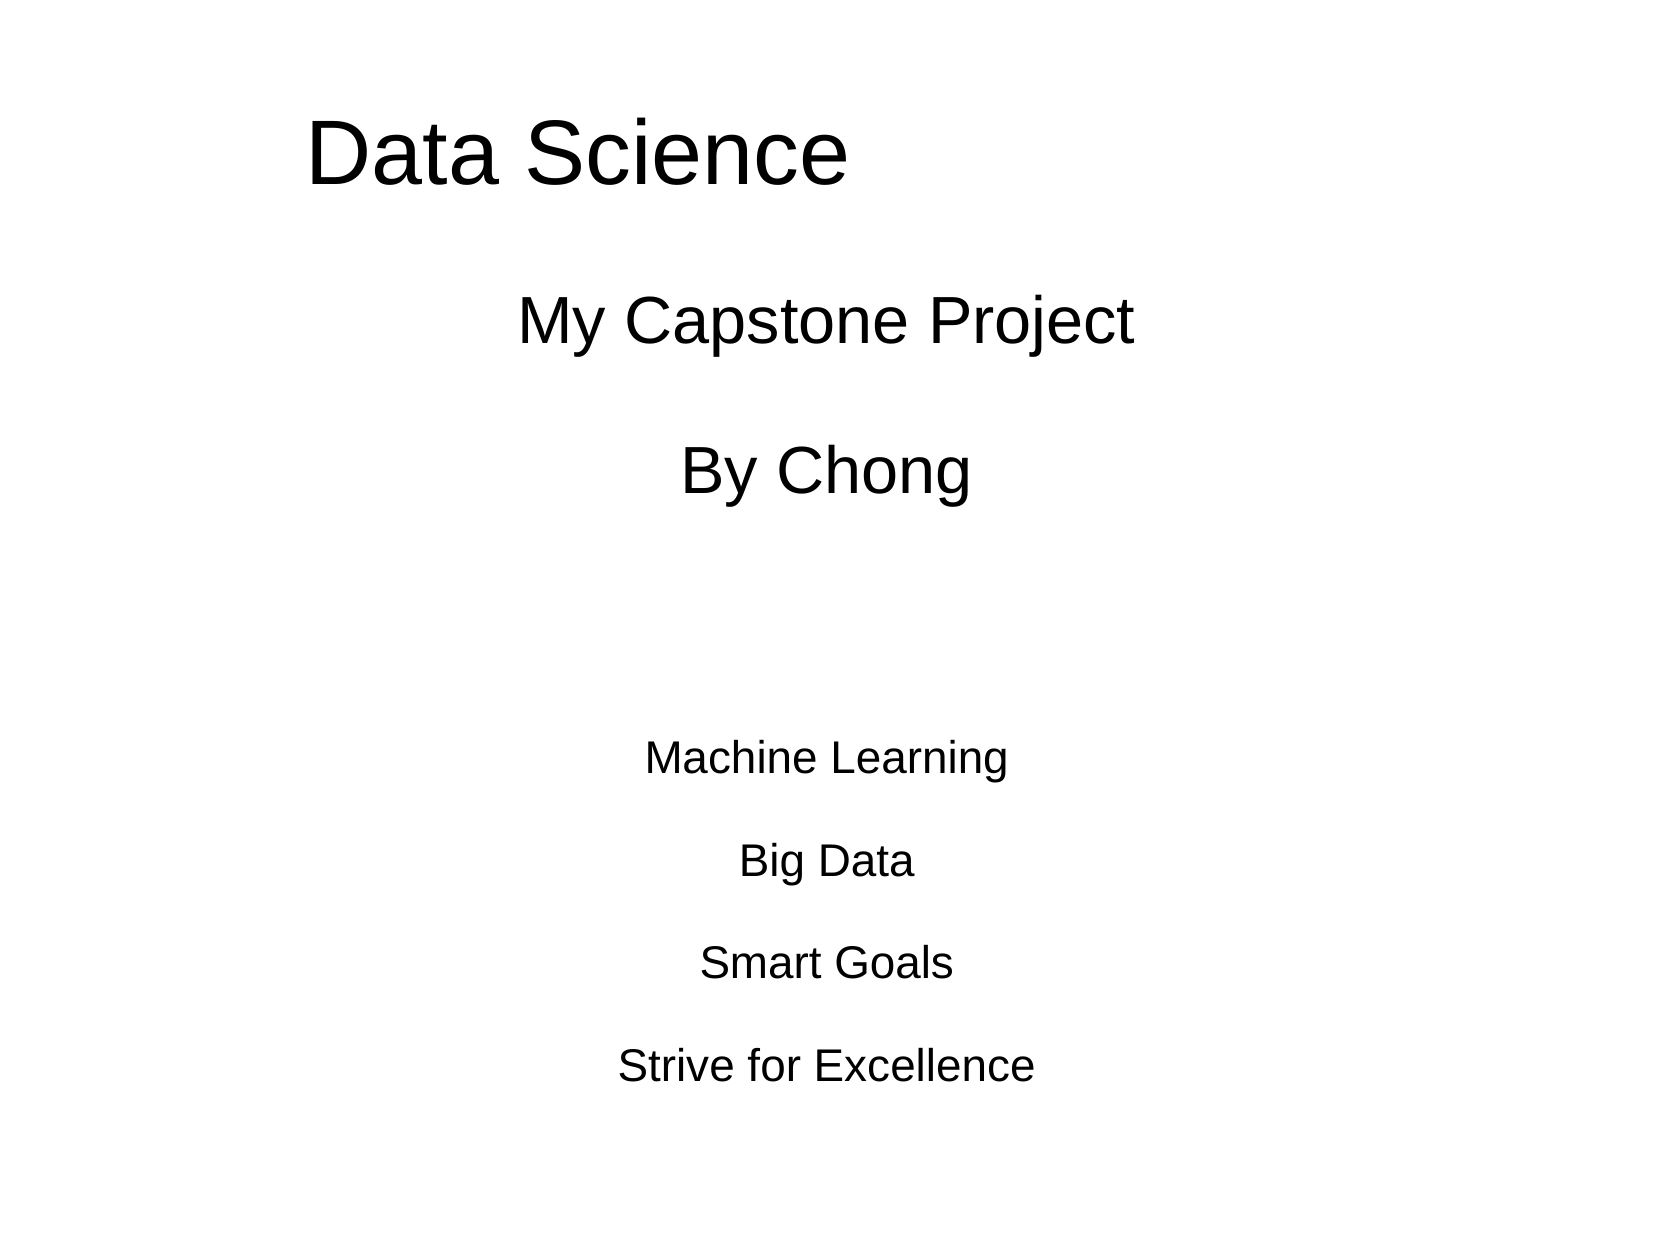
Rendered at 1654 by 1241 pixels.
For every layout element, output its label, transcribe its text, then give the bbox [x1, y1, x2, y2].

title Data Science [0, 49, 1323, 257]
subtitle My Capstone Project By Chong Machine Learning Big Data Smart Goals Strive for Excellence [82, 208, 1571, 1091]
